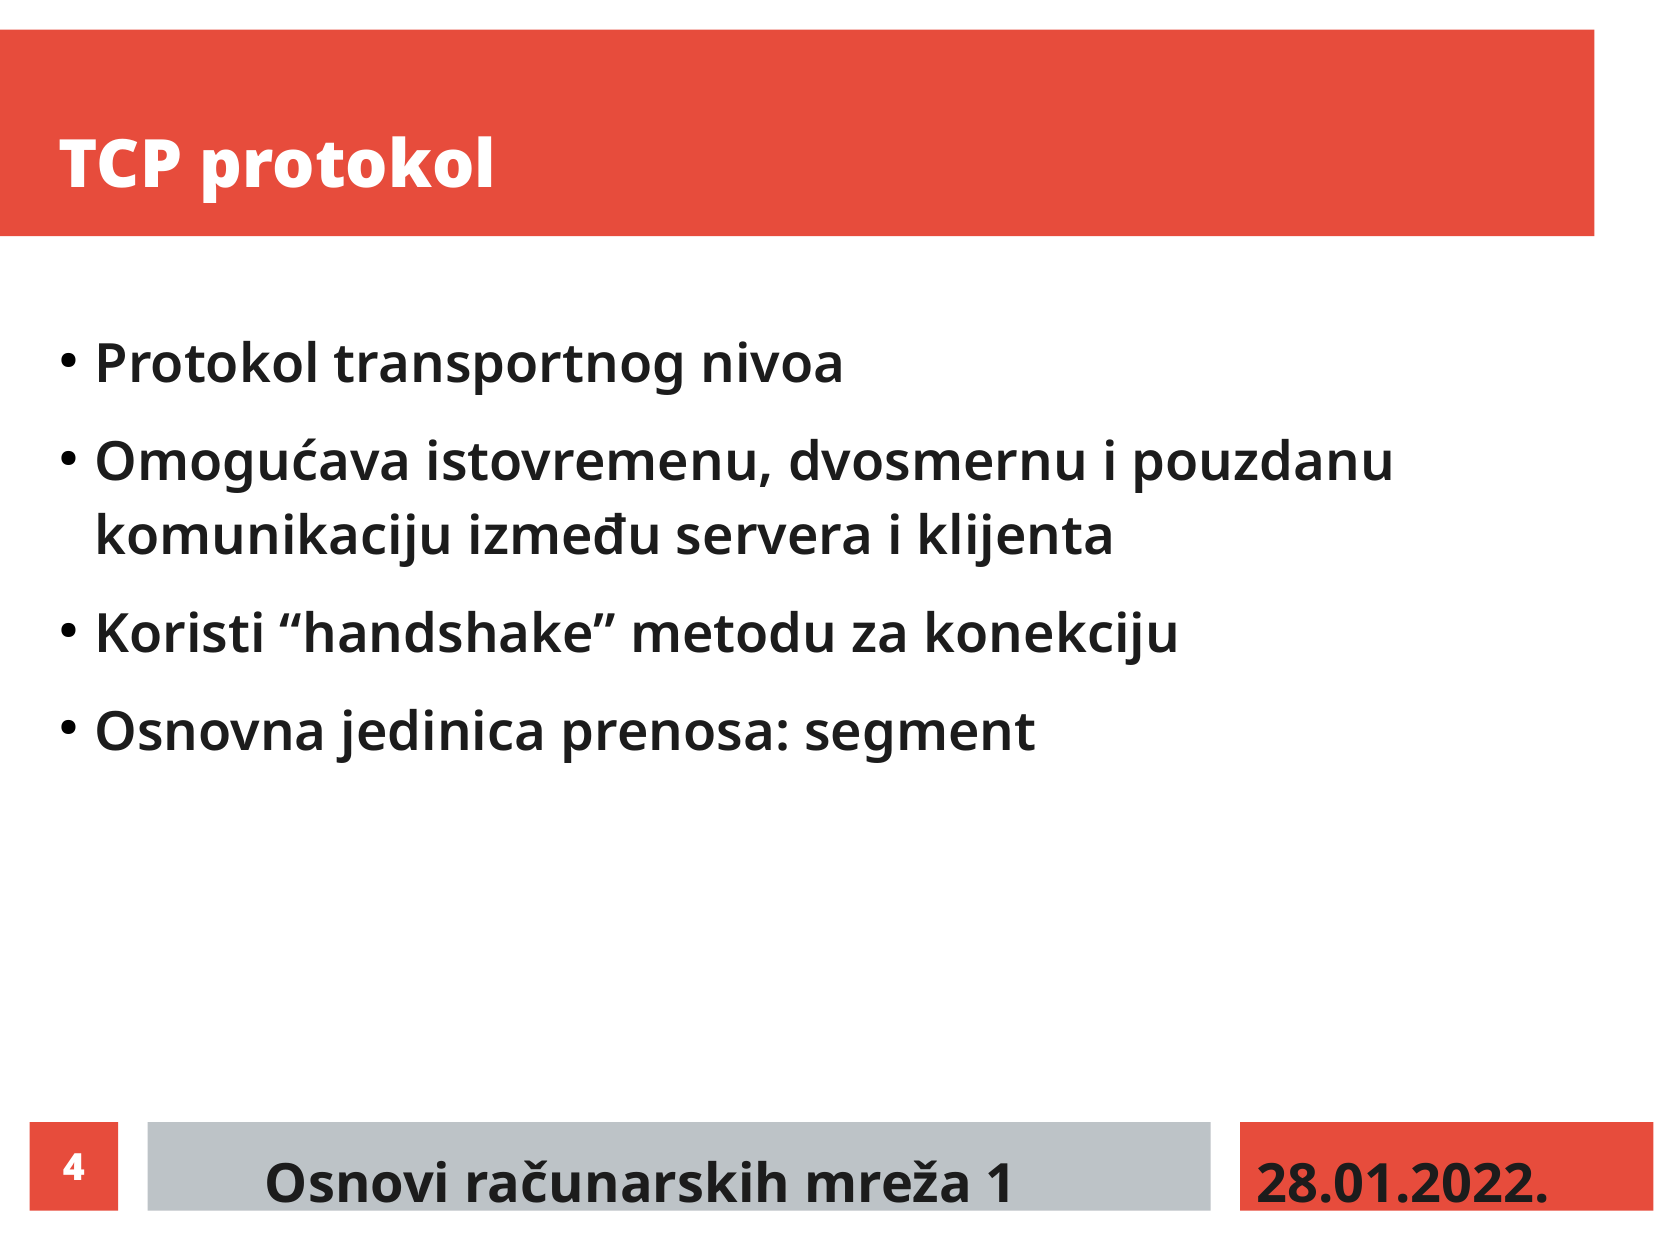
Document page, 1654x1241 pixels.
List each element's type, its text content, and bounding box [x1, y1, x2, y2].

title TCP protokol [59, 59, 1595, 207]
text_box 28.01.2022. [1256, 1144, 1634, 1220]
list Protokol transportnog nivoa Omogućava istovremenu, dvosmernu i pouzdanu komunikaciju između servera i klijenta Koristi “handshake” metodu za konekciju Osnovna jedinica prenosa: segment [59, 324, 1565, 1093]
text_box Osnovi računarskih mreža 1 [265, 1144, 1132, 1205]
